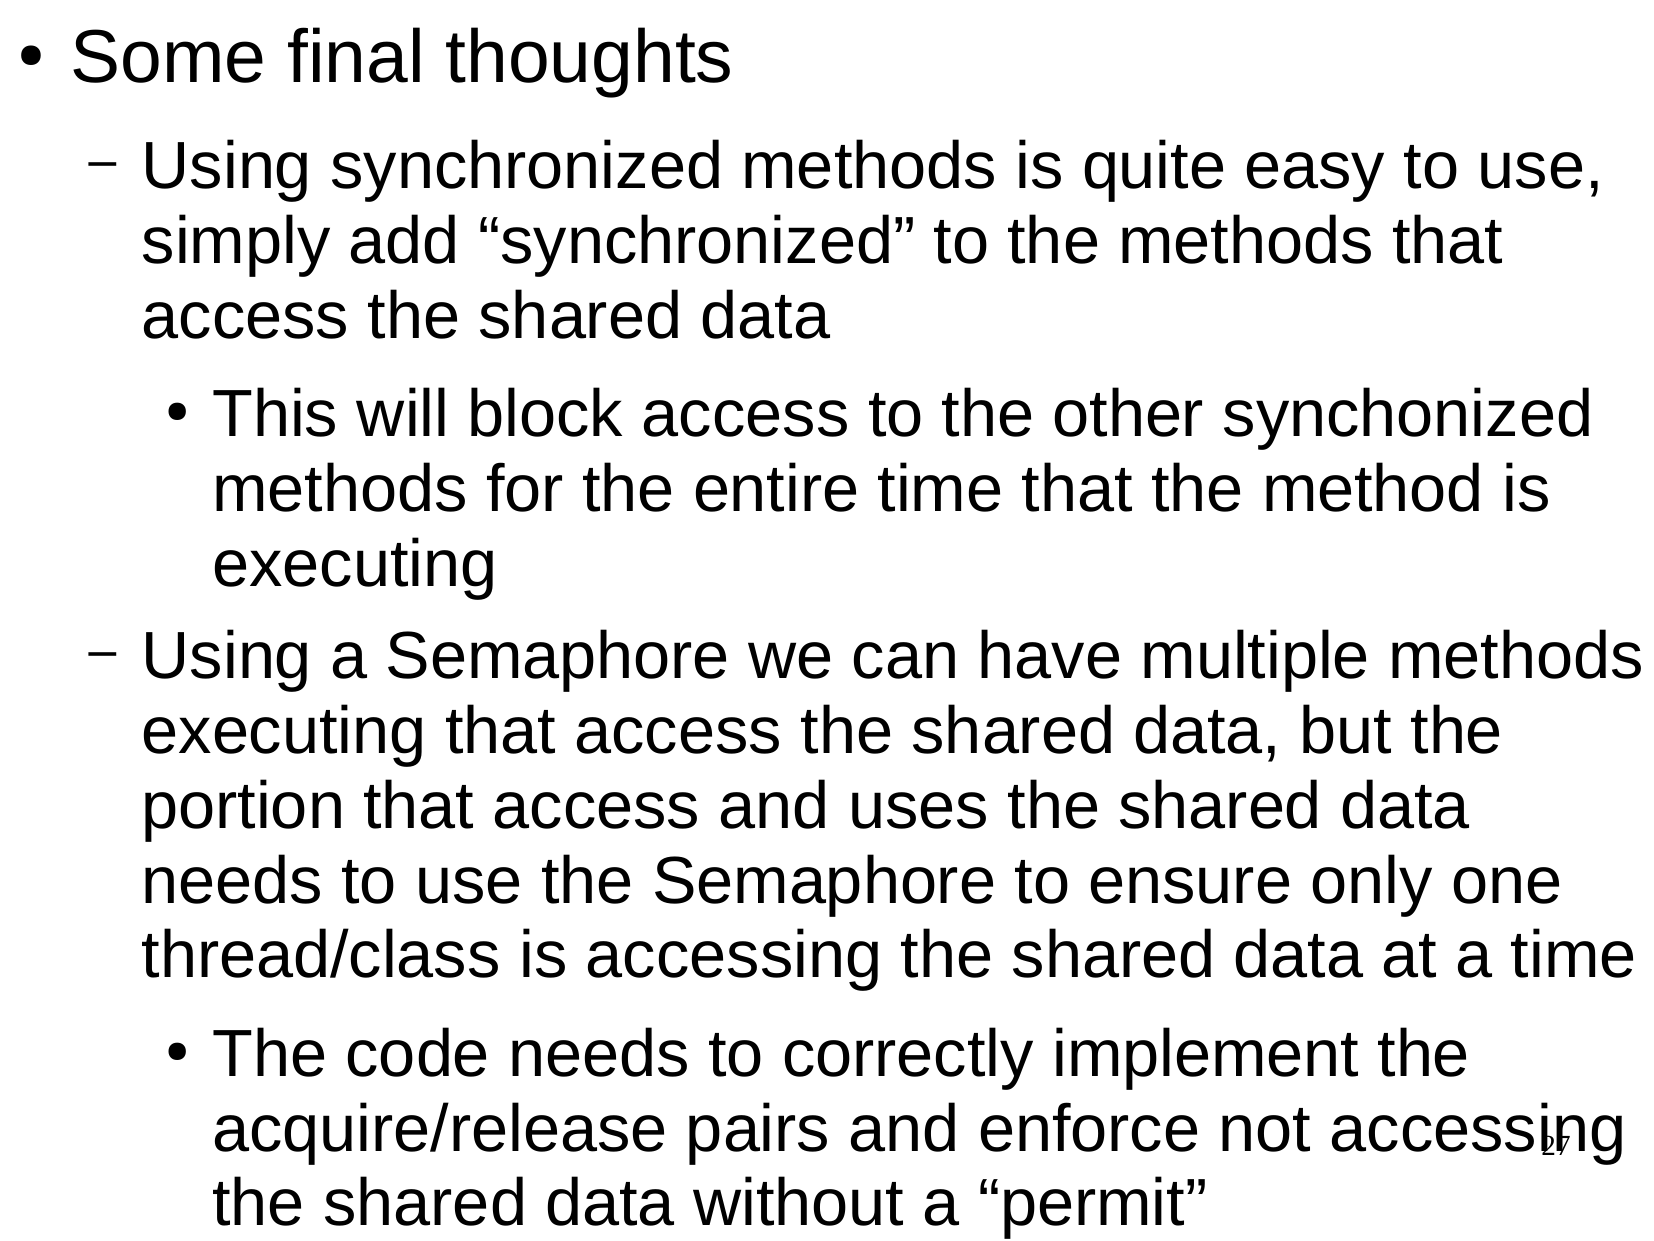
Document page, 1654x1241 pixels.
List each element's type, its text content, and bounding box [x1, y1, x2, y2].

list Some final thoughts Using synchronized methods is quite easy to use, simply add “synchronized” to the methods that access the shared data This will block access to the other synchonized methods for the entire time that the method is executing Using a Semaphore we can have multiple methods executing that access the shared data, but the portion that access and uses the shared data needs to use the Semaphore to ensure only one thread/class is accessing the shared data at a time The code needs to correctly implement the acquire/release pairs and enforce not accessing the shared data without a “permit” [0, 15, 1654, 1239]
